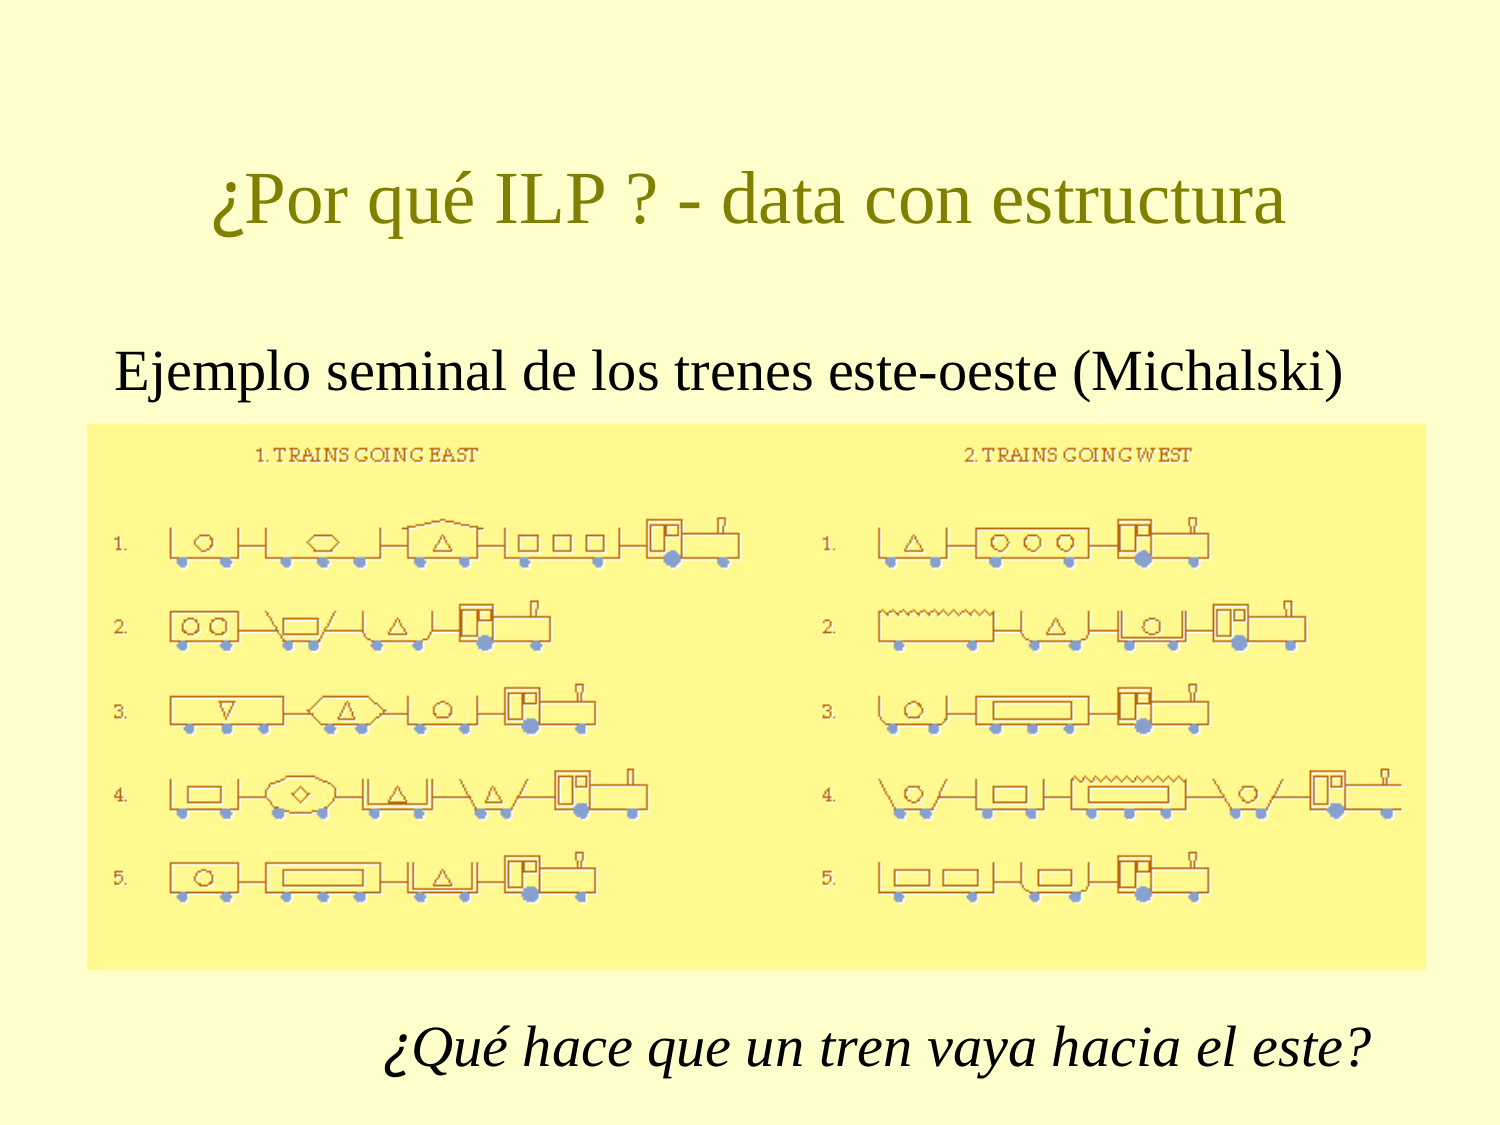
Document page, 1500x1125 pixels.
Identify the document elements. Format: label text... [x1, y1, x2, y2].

list Ejemplo seminal de los trenes este-oeste (Michalski) ¿Qué hace que un tren vaya hacia el este? [99, 324, 1388, 424]
list Ejemplo seminal de los trenes este-oeste (Michalski) ¿Qué hace que un tren vaya hacia el este? [99, 971, 1388, 1088]
picture [87, 424, 1426, 971]
title ¿Por qué ILP ? - data con estructura [112, 99, 1388, 288]
